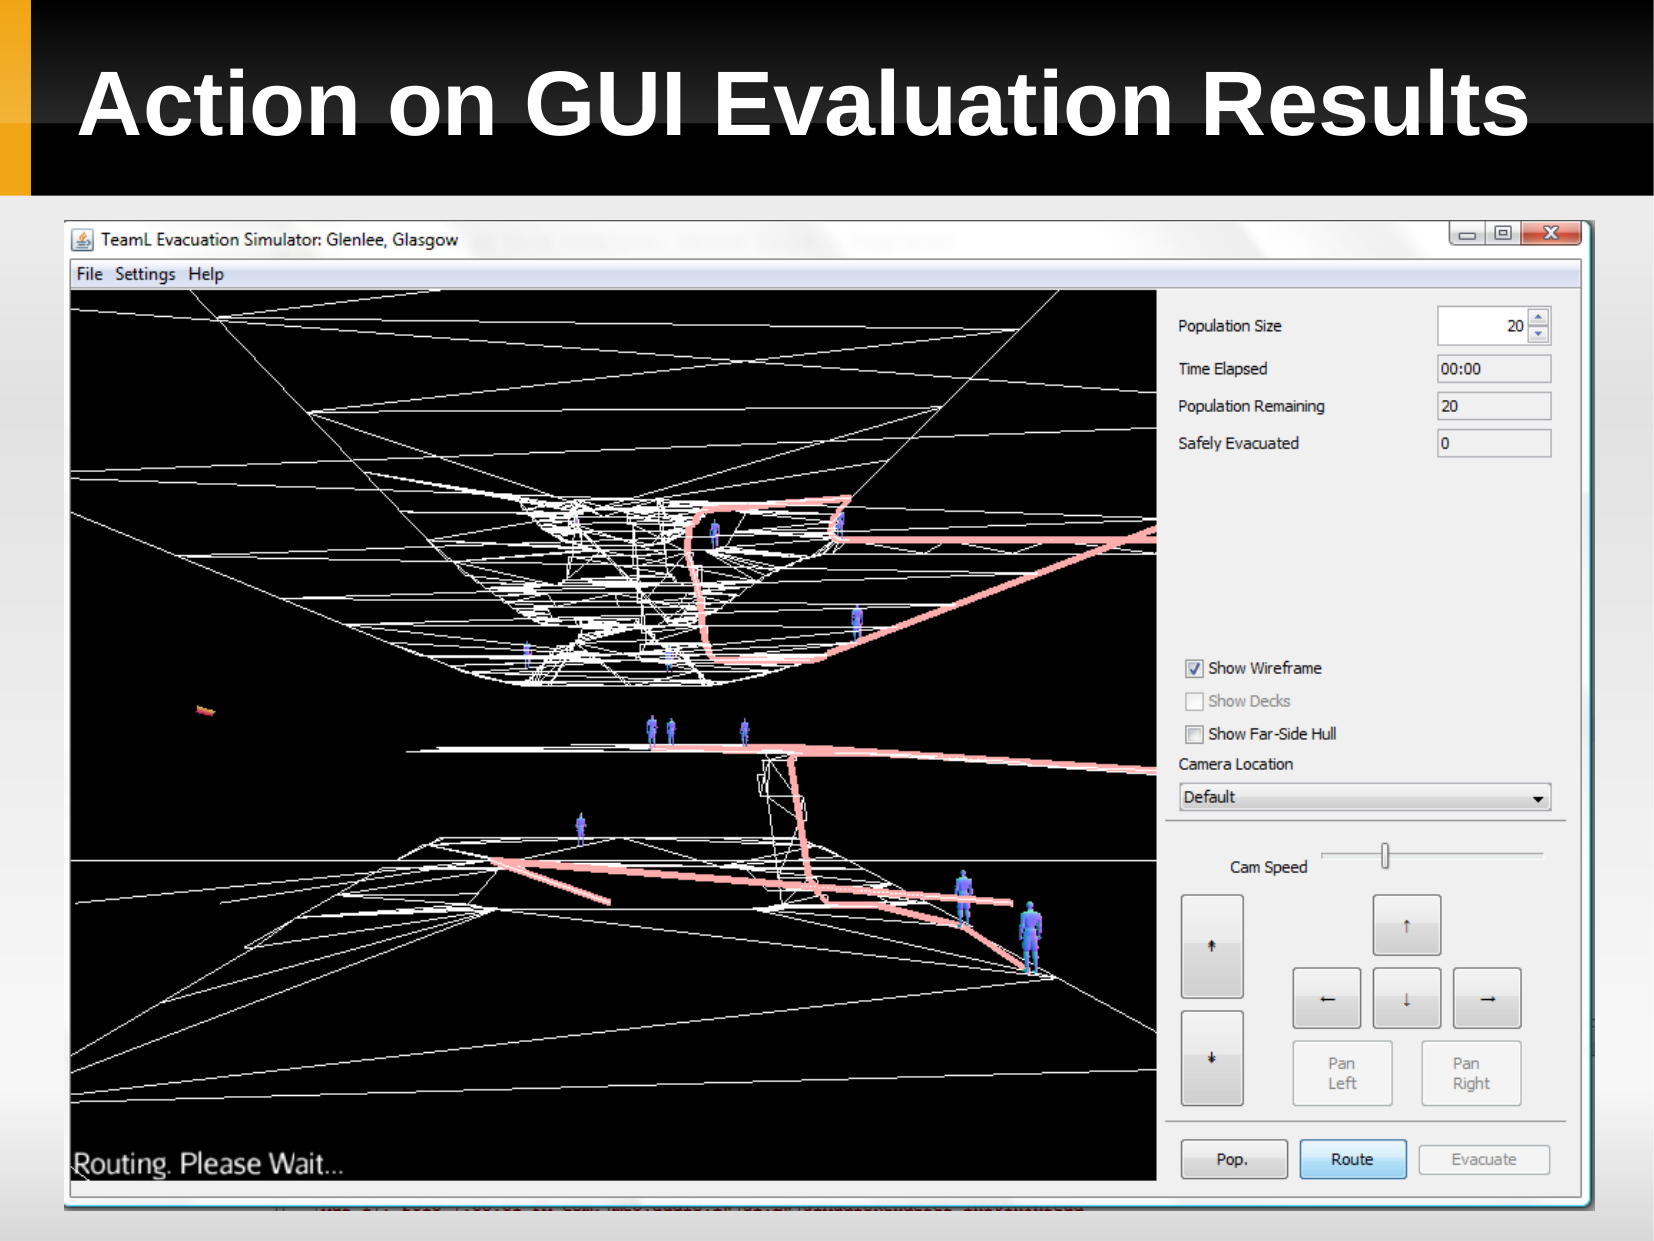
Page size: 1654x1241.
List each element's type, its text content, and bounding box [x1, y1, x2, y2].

title Action on GUI Evaluation Results [76, 0, 1565, 208]
picture [0, 0, 1654, 1241]
